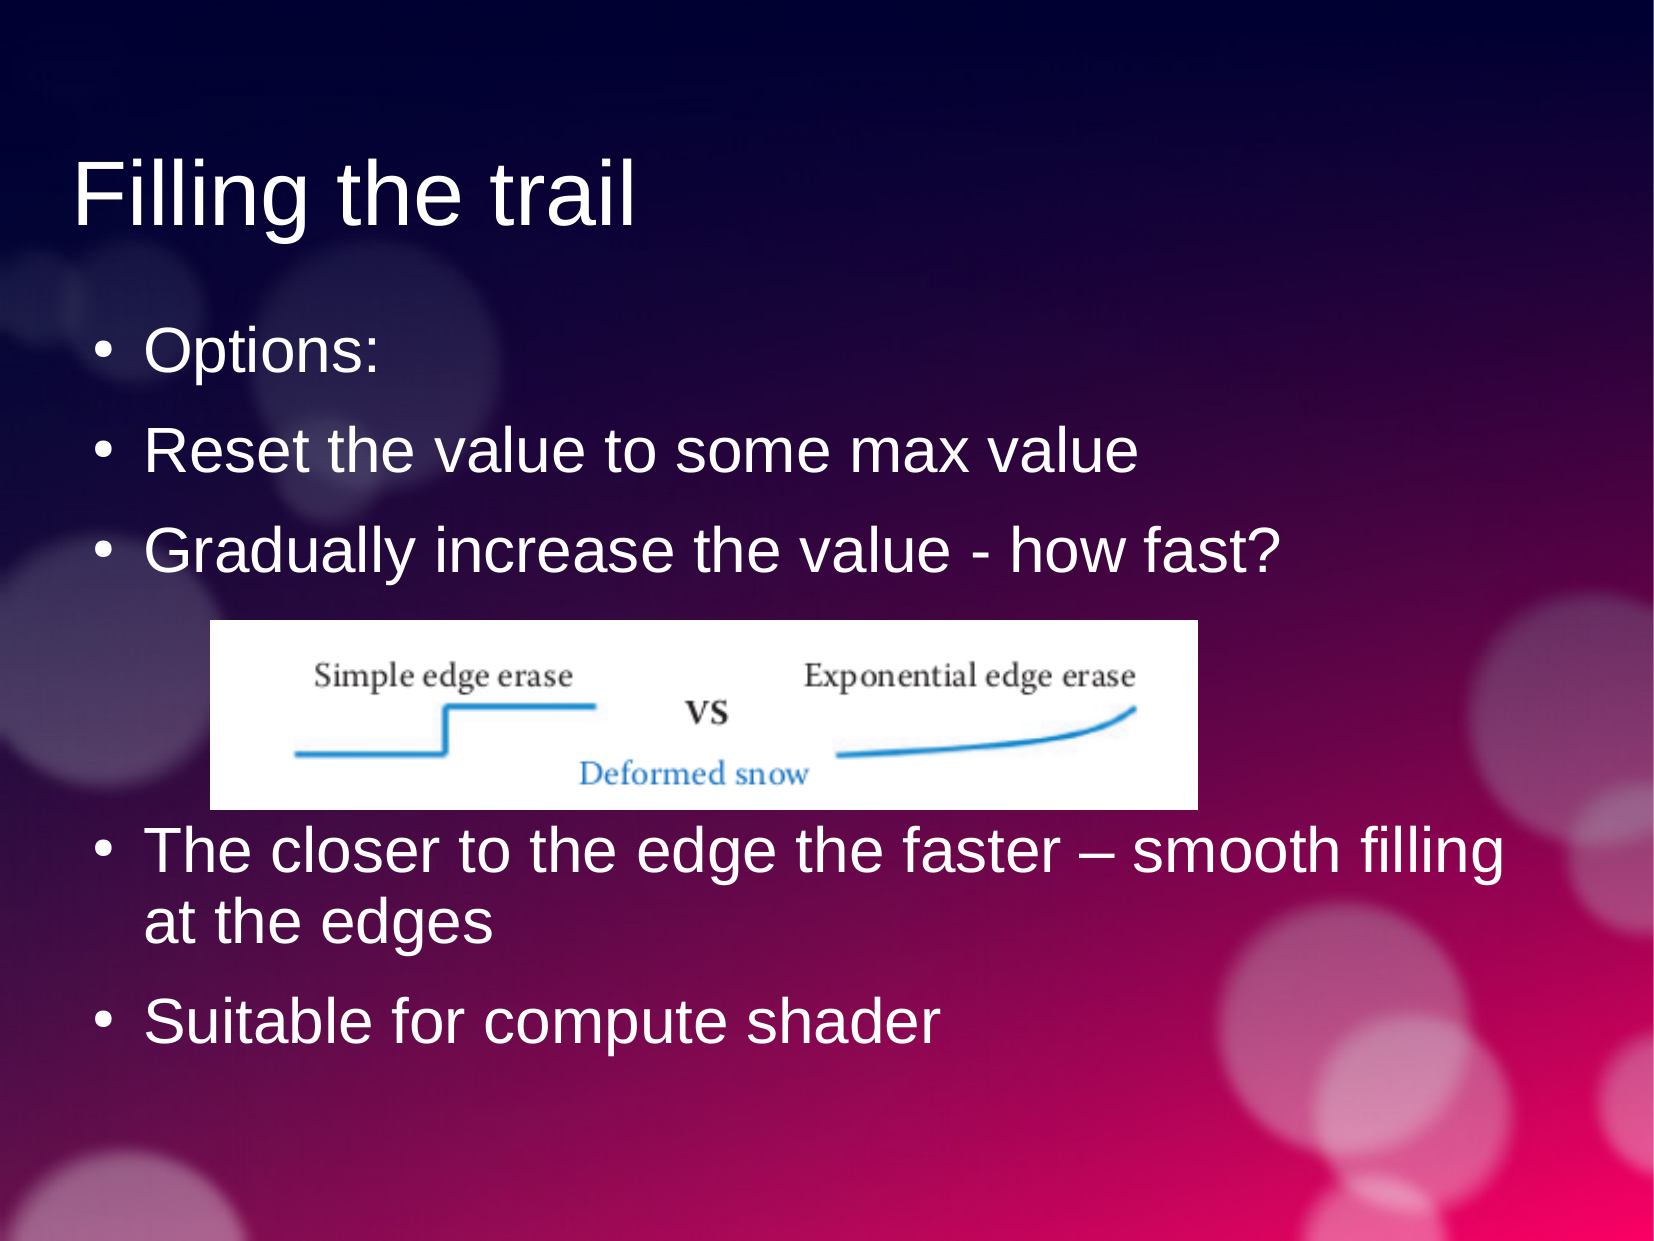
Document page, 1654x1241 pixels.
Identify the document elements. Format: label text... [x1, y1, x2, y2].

picture [0, 0, 1654, 1241]
title Filling the trail [71, 90, 1561, 298]
list Options: Reset the value to some max value Gradually increase the value - how fast? The closer to the edge the faster – smooth filling at the edges Suitable for compute shader [75, 315, 1564, 1058]
